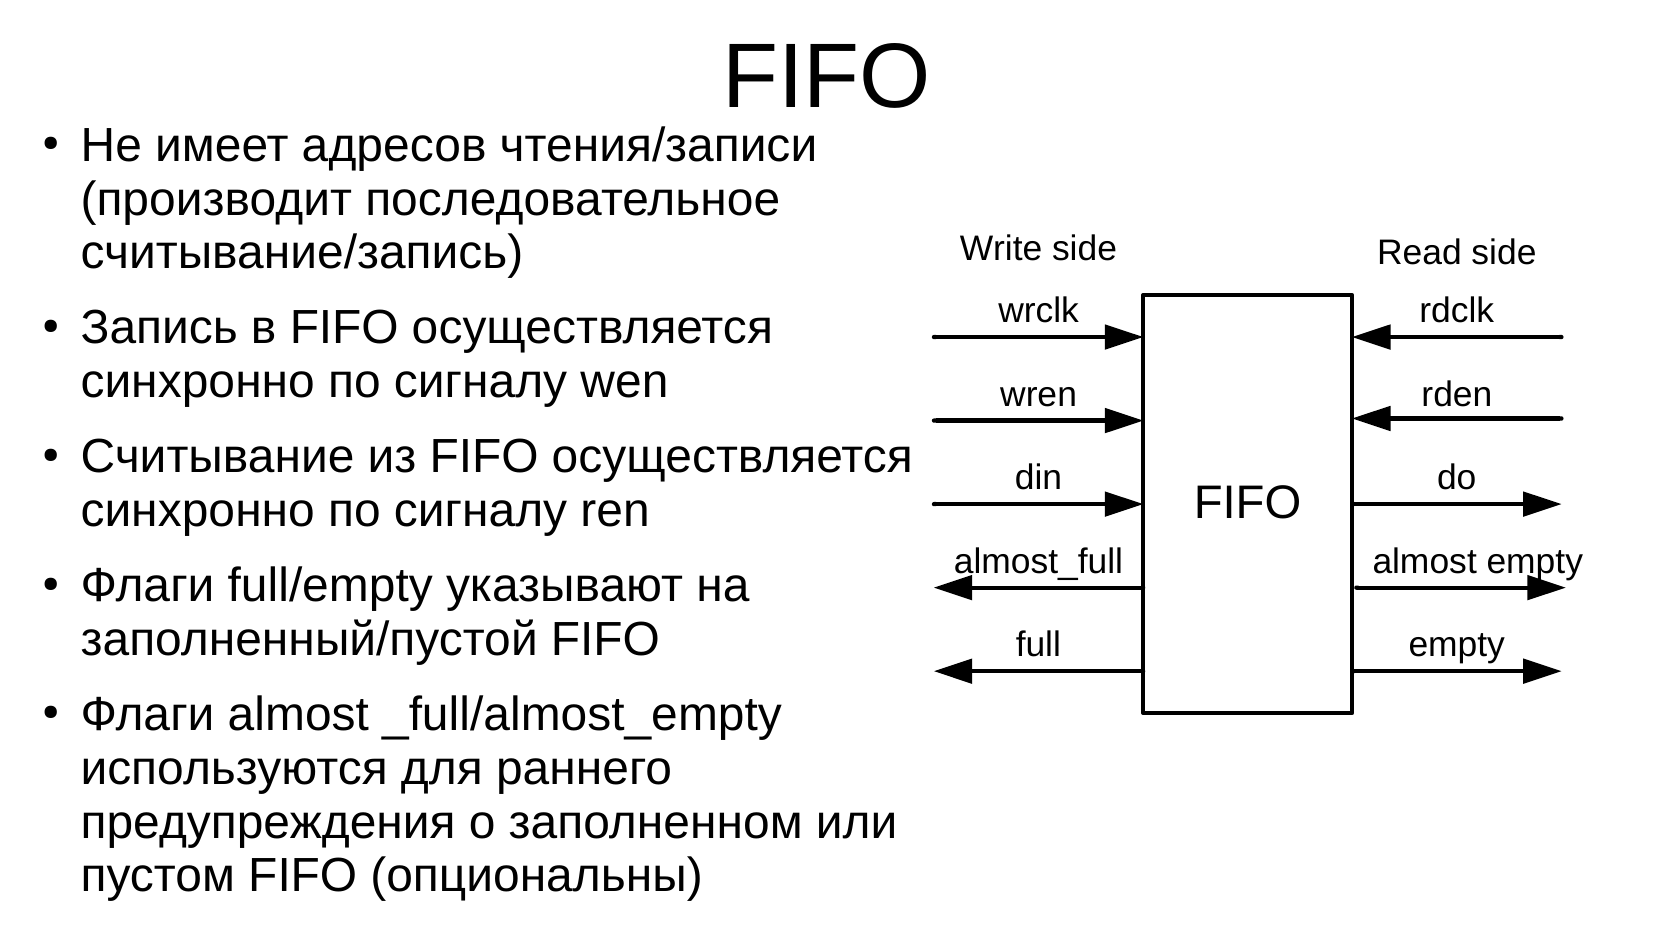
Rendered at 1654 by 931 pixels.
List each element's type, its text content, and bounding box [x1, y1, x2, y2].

title FIFO [82, 13, 1571, 138]
list Не имеет адресов чтения/записи (производит последовательное считывание/запись) Запись в FIFO осуществляется синхронно по сигналу wen Считывание из FIFO осуществляется синхронно по сигналу ren Флаги full/empty указывают на заполненный/пустой FIFO Флаги almost _full/almost_empty используются для раннего предупреждения о заполненном или пустом FIFO (опциональны) [29, 117, 916, 910]
picture [886, 213, 1614, 724]
